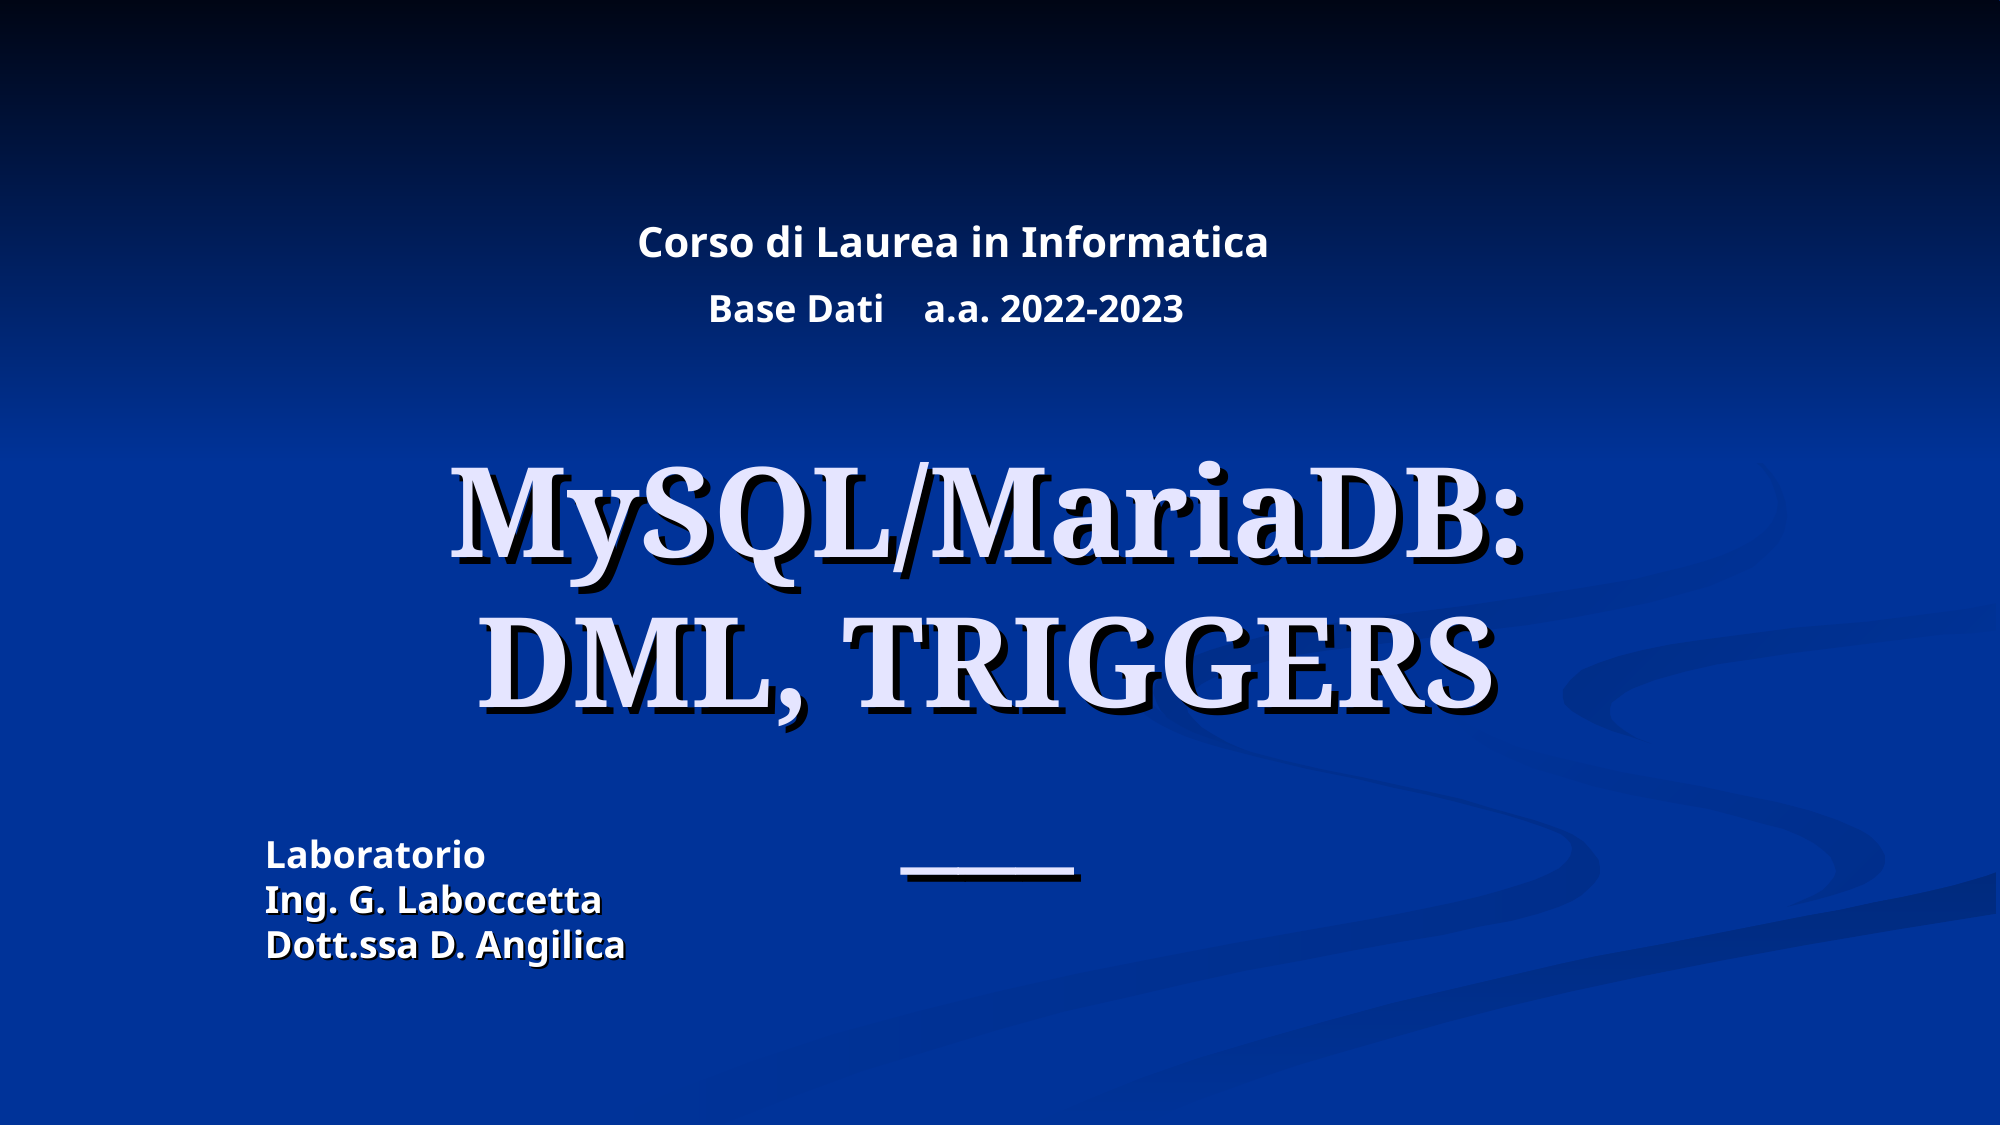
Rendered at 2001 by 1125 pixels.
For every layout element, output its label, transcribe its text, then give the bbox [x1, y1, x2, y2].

text_box Laboratorio Ing. G. Laboccetta Dott.ssa D. Angilica [249, 823, 1443, 976]
text_box Corso di Laurea in Informatica [622, 208, 1532, 274]
title MySQL/MariaDB: DML, TRIGGERS ___ [350, 424, 1626, 740]
text_box Base Dati a.a. 2022-2023 [692, 277, 1331, 339]
